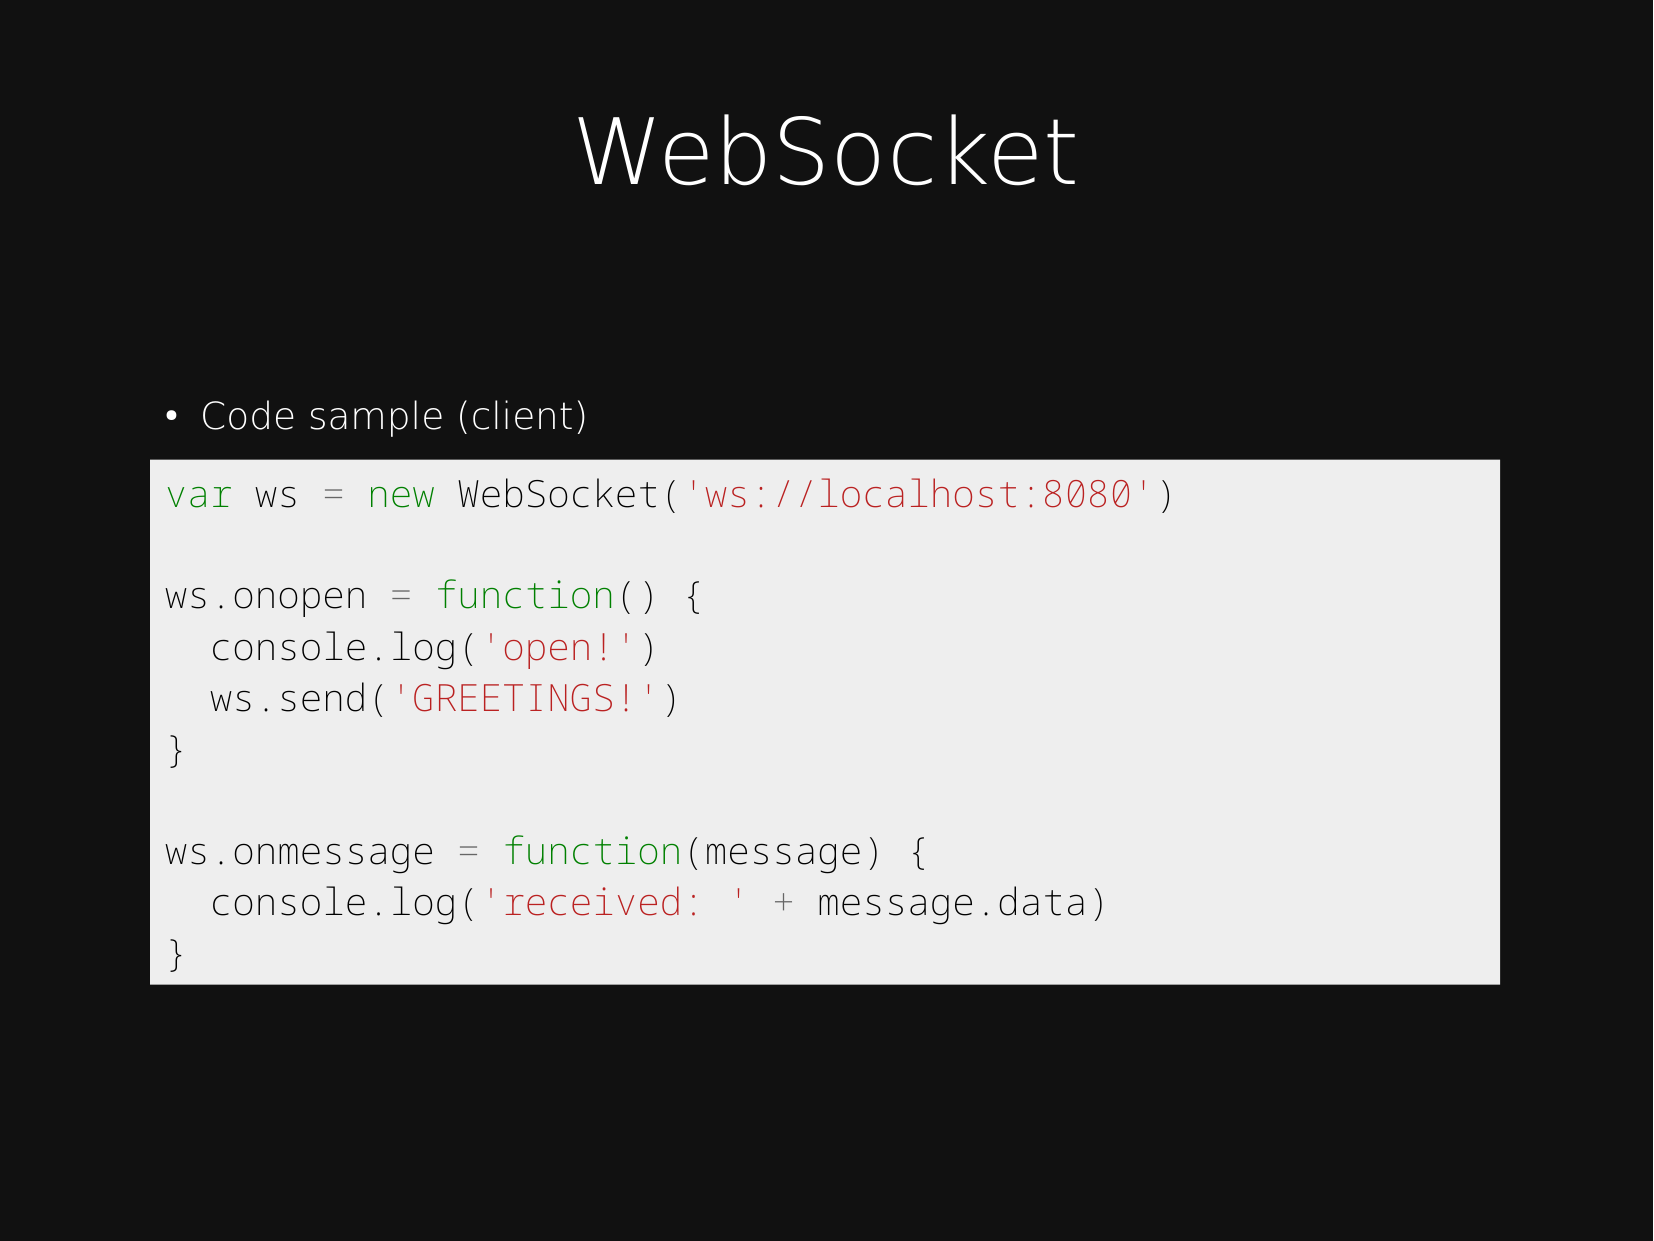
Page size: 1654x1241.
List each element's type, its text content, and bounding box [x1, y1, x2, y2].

text_box Code sample (client) [150, 300, 1501, 446]
title WebSocket [82, 49, 1571, 257]
text_box var ws = new WebSocket('ws://localhost:8080') ws.onopen = function() { console.log('open!') ws.send('GREETINGS!') } ws.onmessage = function(message) { console.log('received: ' + message.data) } [150, 459, 1501, 910]
